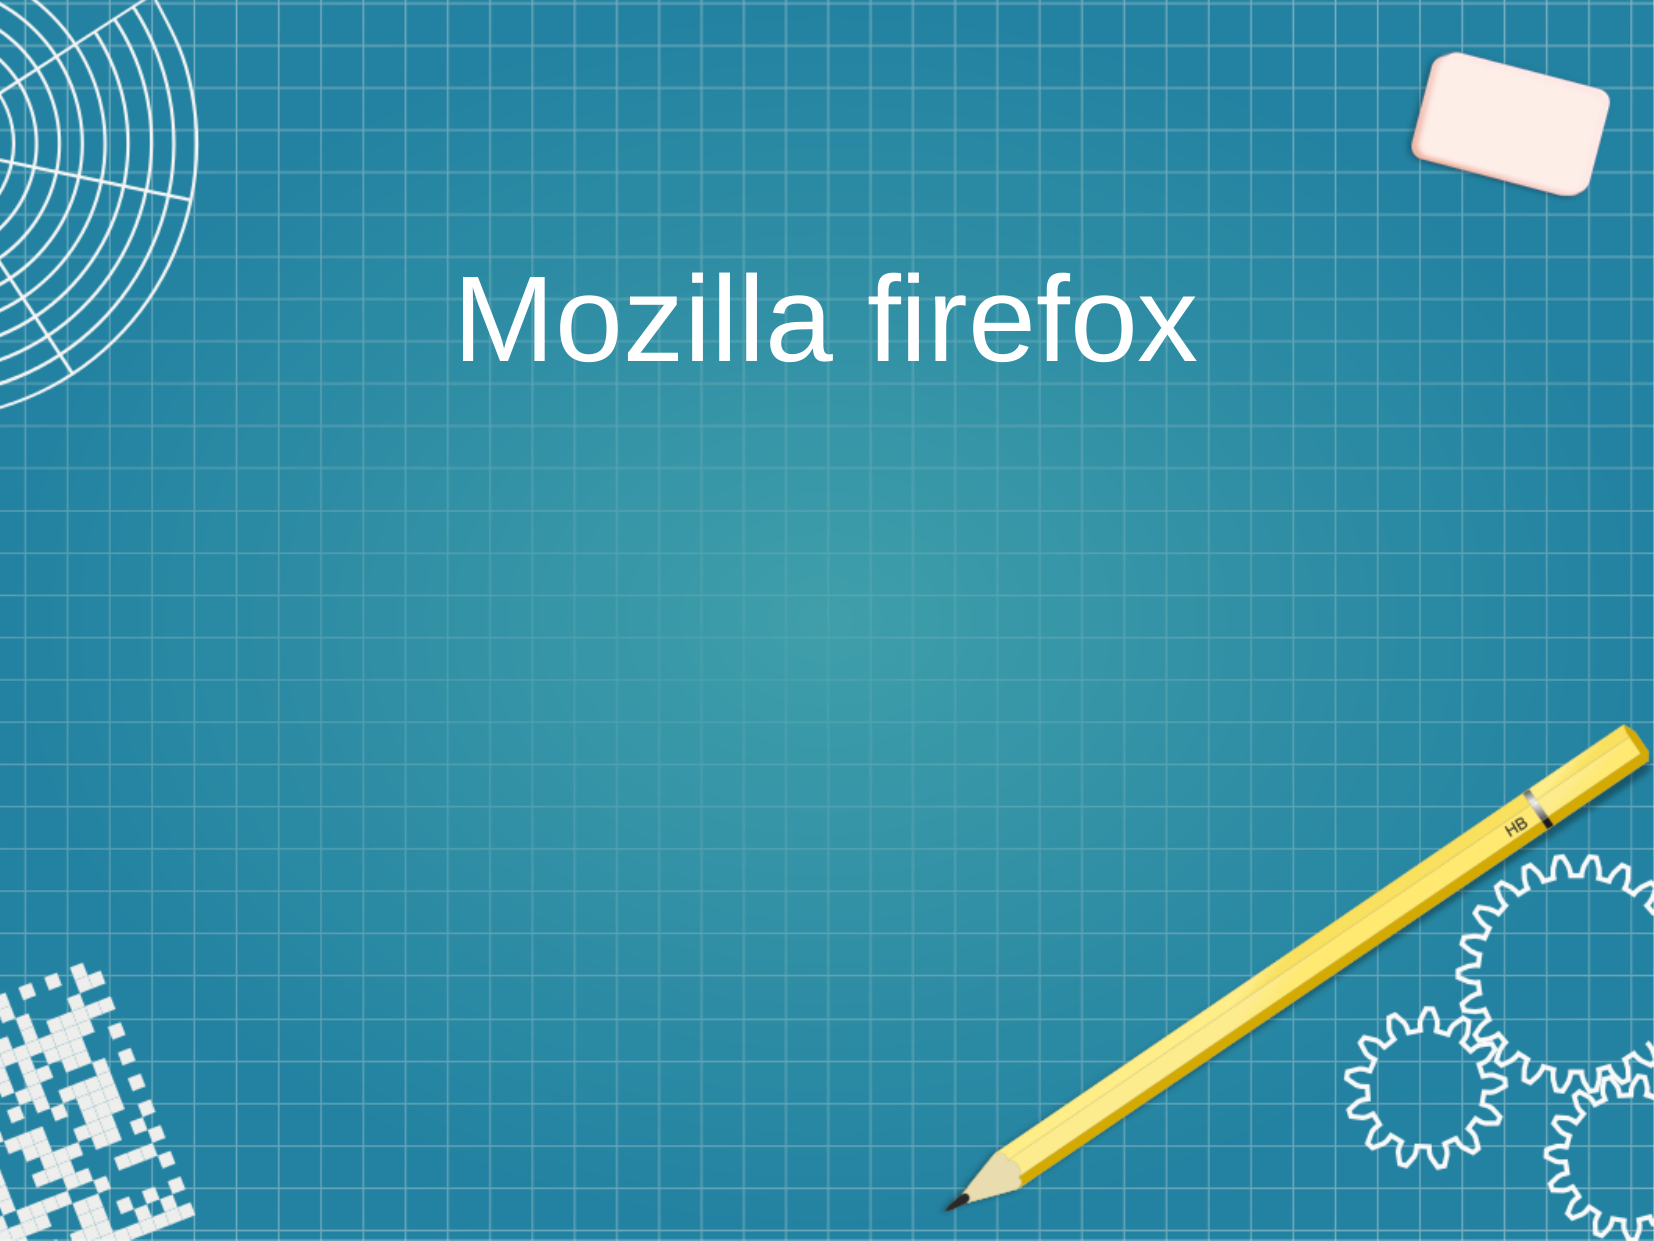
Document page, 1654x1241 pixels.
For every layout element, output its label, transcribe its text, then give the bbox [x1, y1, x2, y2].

title Mozilla firefox [82, 177, 1571, 461]
picture [0, 0, 1654, 1241]
